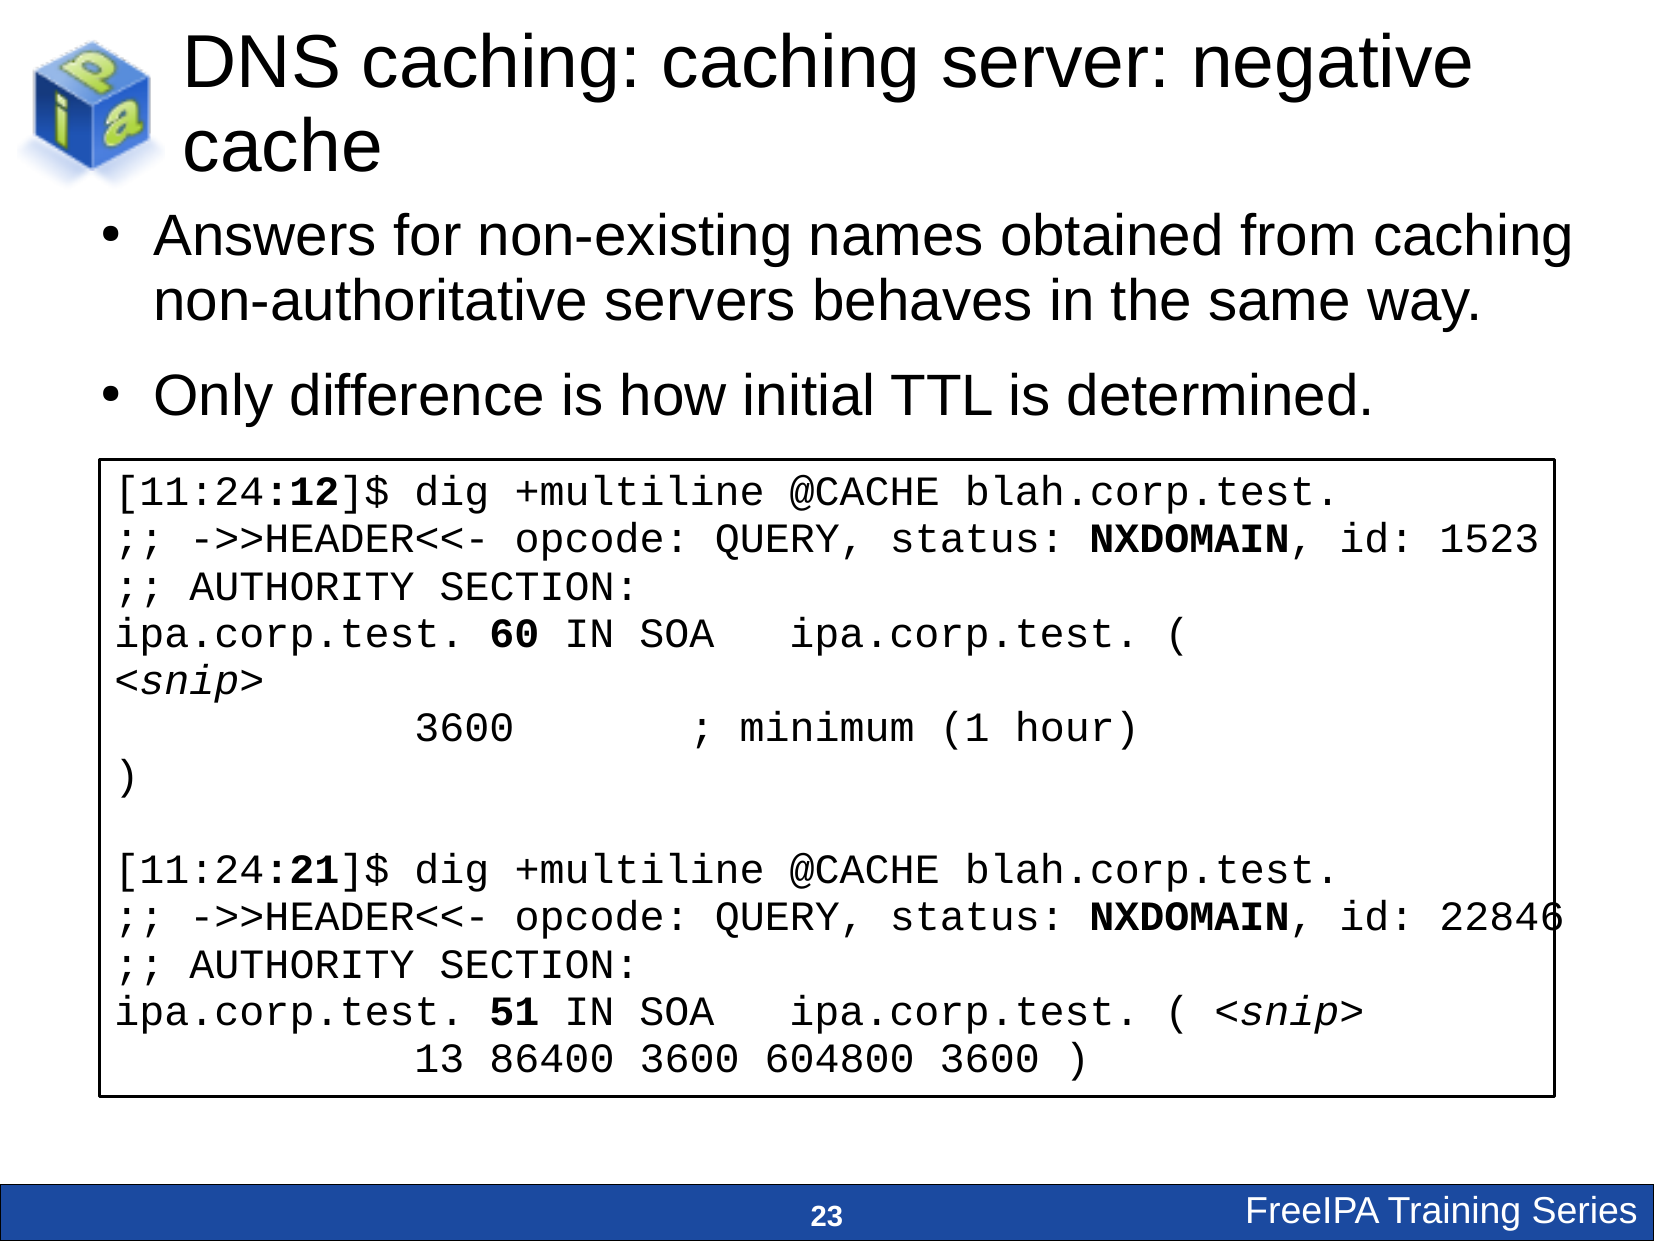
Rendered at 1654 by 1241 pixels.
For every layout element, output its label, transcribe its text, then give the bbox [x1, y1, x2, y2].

text_box [11:24:12]$ dig +multiline @CACHE blah.corp.test. ;; ->>HEADER<<- opcode: QUERY, status: NXDOMAIN, id: 1523 ;; AUTHORITY SECTION: ipa.corp.test. 60 IN SOA ipa.corp.test. ( <snip> 3600 ; minimum (1 hour) ) [11:24:21]$ dig +multiline @CACHE blah.corp.test. ;; ->>HEADER<<- opcode: QUERY, status: NXDOMAIN, id: 22846 ;; AUTHORITY SECTION: ipa.corp.test. 51 IN SOA ipa.corp.test. ( <snip> 13 86400 3600 604800 3600 ) [99, 459, 1555, 1097]
picture [17, 34, 165, 193]
list Answers for non-existing names obtained from caching non-authoritative servers behaves in the same way. Only difference is how initial TTL is determined. [82, 203, 1618, 923]
title DNS caching: caching server: negative cache [182, 19, 1579, 188]
